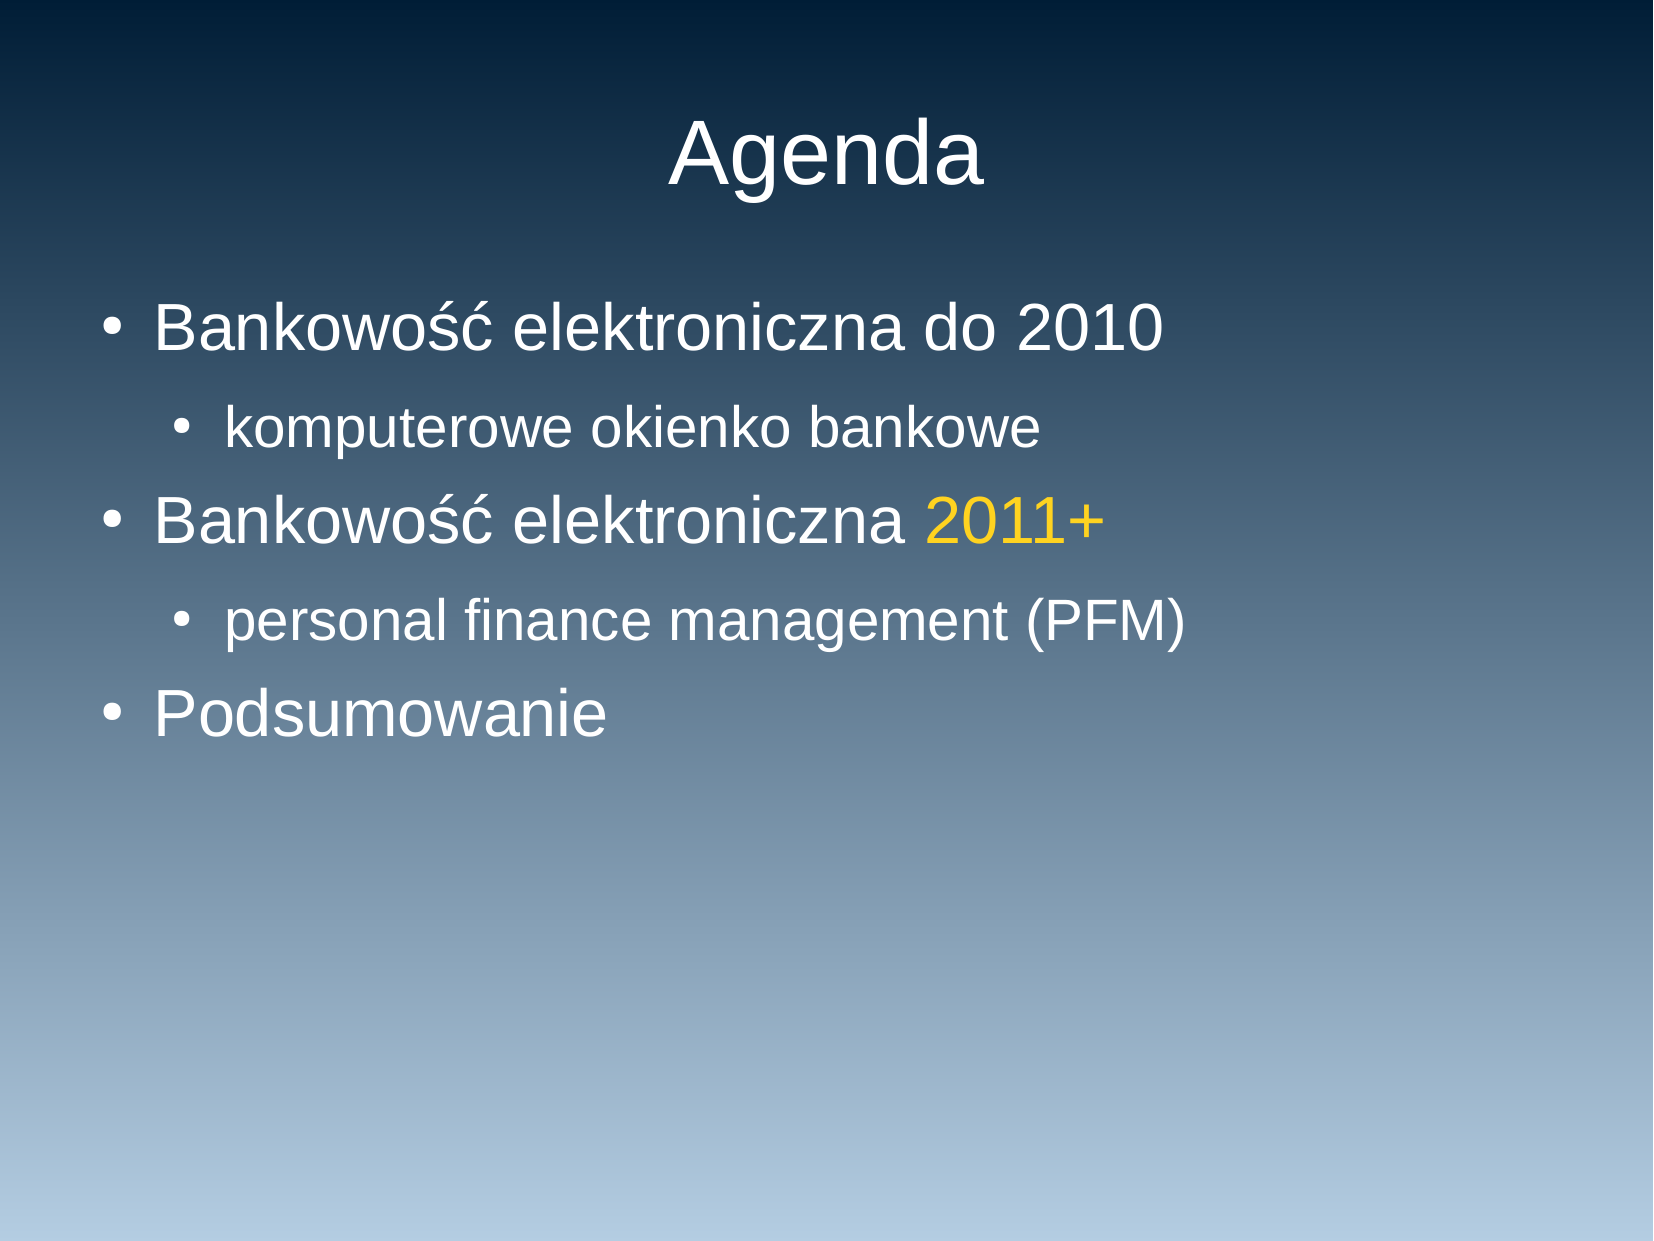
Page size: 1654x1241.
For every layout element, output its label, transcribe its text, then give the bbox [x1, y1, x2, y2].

list Bankowość elektroniczna do 2010 komputerowe okienko bankowe Bankowość elektroniczna 2011+ personal finance management (PFM) Podsumowanie [82, 290, 1571, 1109]
title Agenda [82, 49, 1571, 257]
